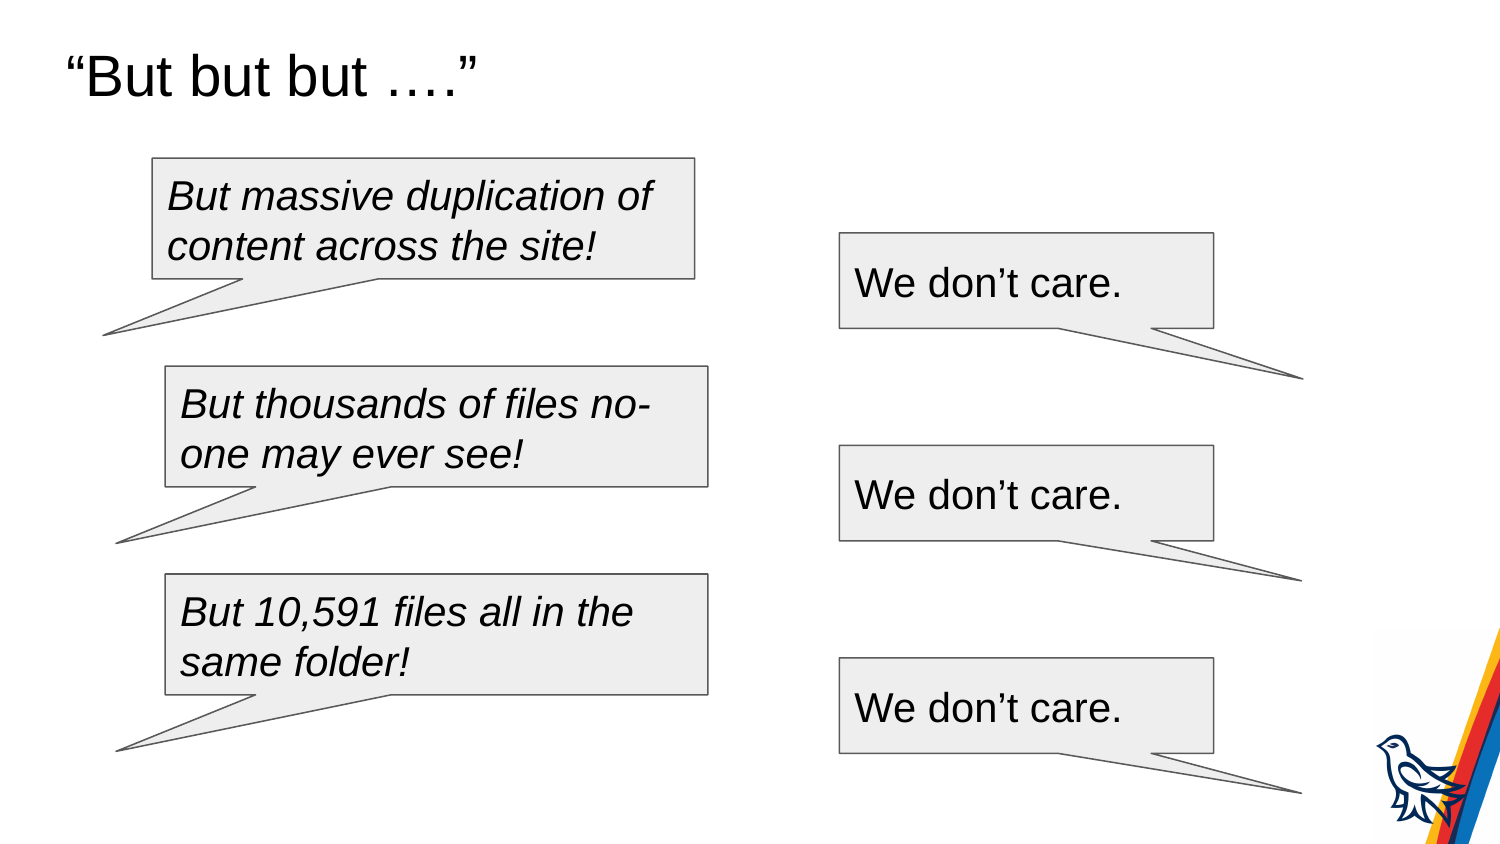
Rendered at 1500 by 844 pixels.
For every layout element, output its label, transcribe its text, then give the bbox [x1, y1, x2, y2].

text_box But thousands of files no-one may ever see! [116, 366, 708, 544]
title “But but but ….” [51, 23, 1449, 117]
text_box But 10,591 files all in the same folder! [116, 574, 708, 752]
picture [1372, 628, 1500, 844]
text_box We don’t care. [839, 657, 1302, 794]
text_box We don’t care. [839, 445, 1302, 581]
text_box But massive duplication of content across the site! [102, 158, 695, 336]
text_box We don’t care. [839, 232, 1303, 379]
